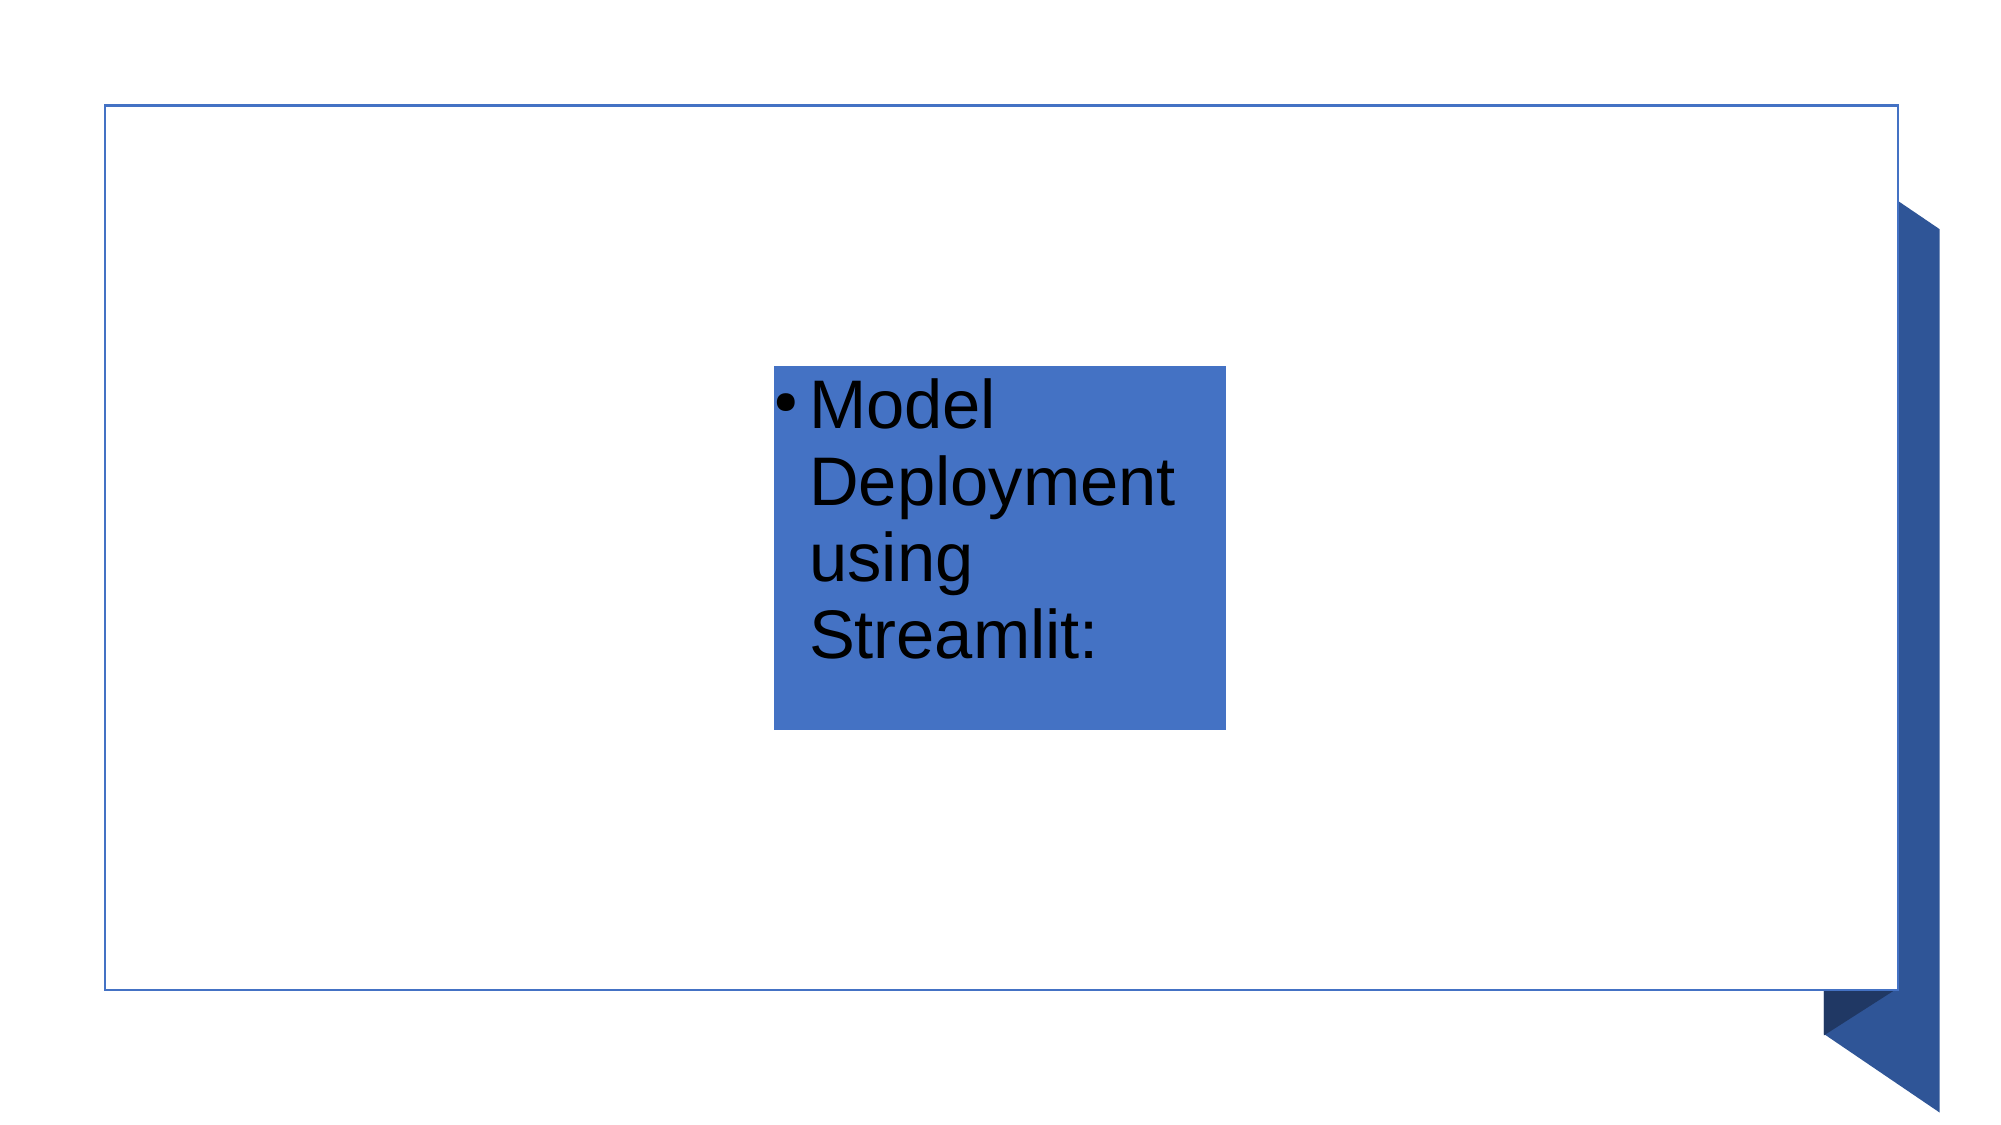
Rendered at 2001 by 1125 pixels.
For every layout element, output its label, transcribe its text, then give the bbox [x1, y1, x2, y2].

text_box [105, 105, 1940, 1113]
table_header Model Deployment using Streamlit: [774, 366, 1226, 730]
